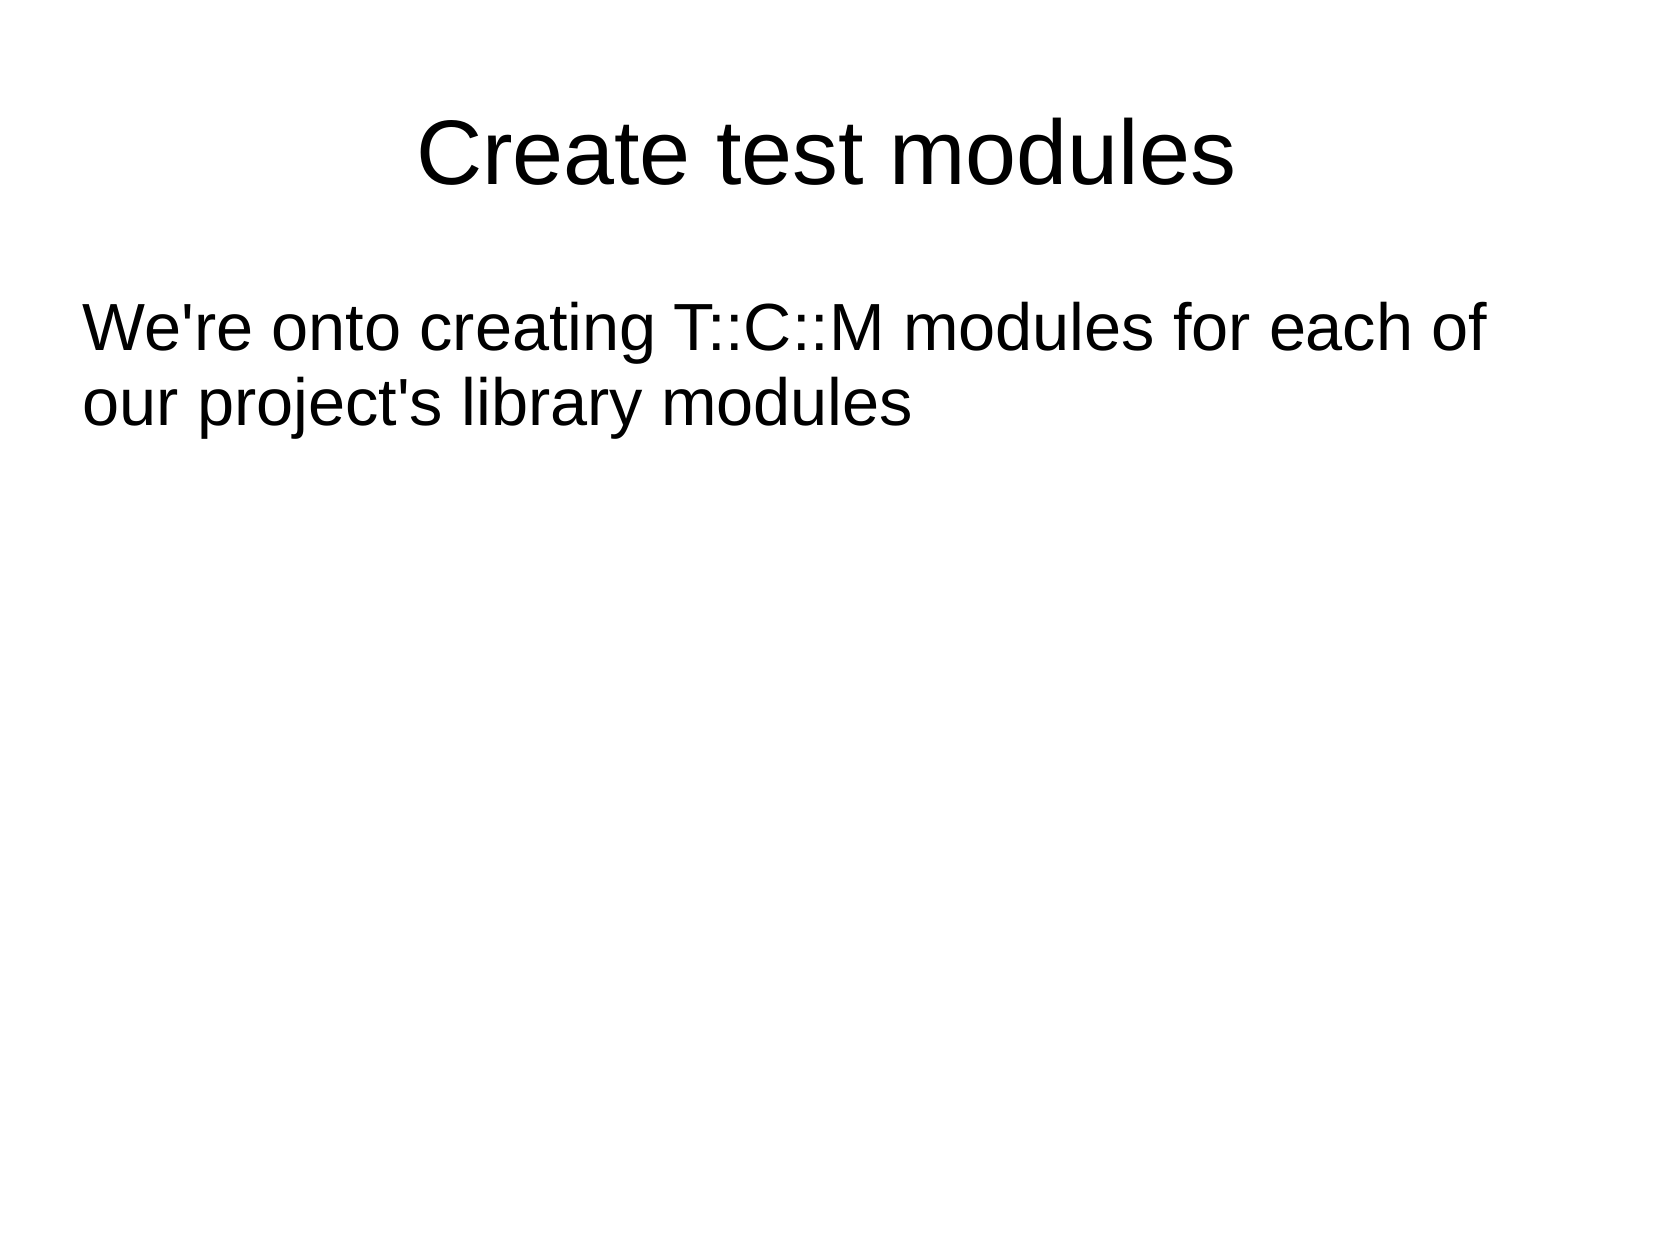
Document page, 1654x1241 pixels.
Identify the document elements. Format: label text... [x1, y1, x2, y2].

list We're onto creating T::C::M modules for each of our project's library modules [82, 290, 1571, 1010]
title Create test modules [82, 49, 1571, 257]
